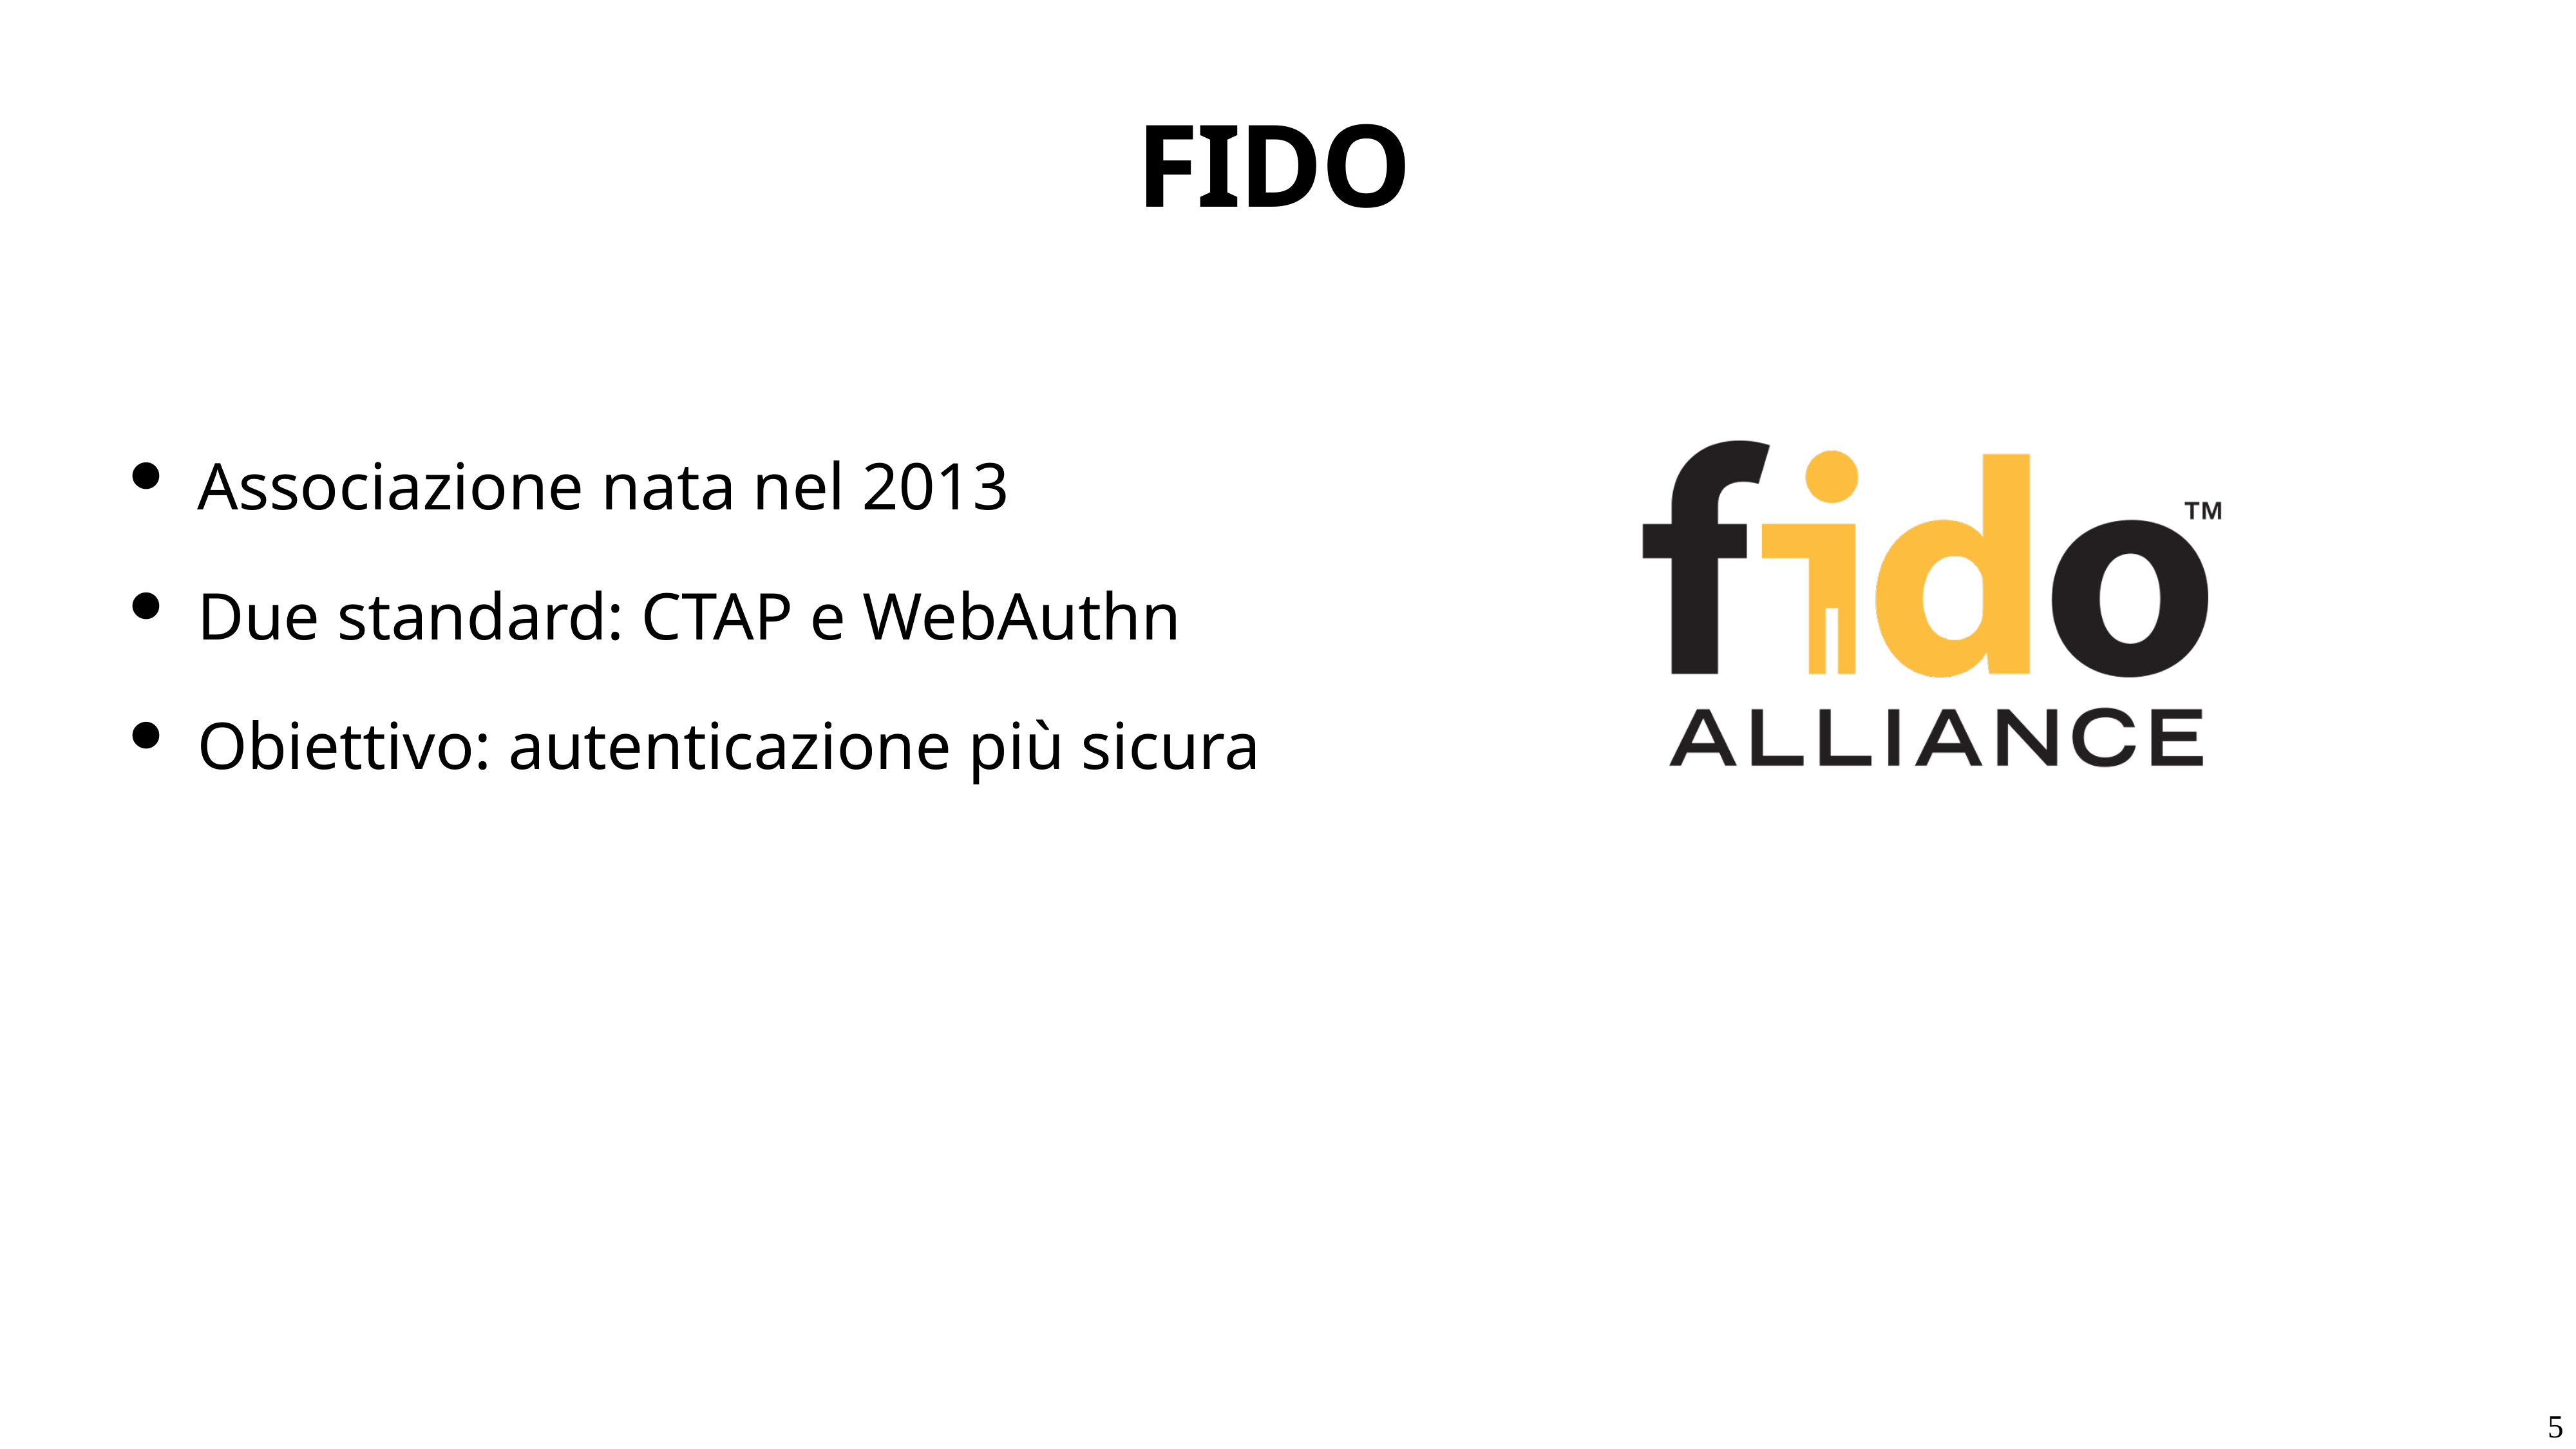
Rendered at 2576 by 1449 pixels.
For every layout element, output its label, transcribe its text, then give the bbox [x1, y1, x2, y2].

title FIDO [127, 114, 2448, 266]
list Associazione nata nel 2013 Due standard: CTAP e WebAuthn Obiettivo: autenticazione più sicura [127, 448, 2448, 1321]
text_box <number> [2538, 1401, 2576, 1446]
picture [1618, 410, 2246, 797]
